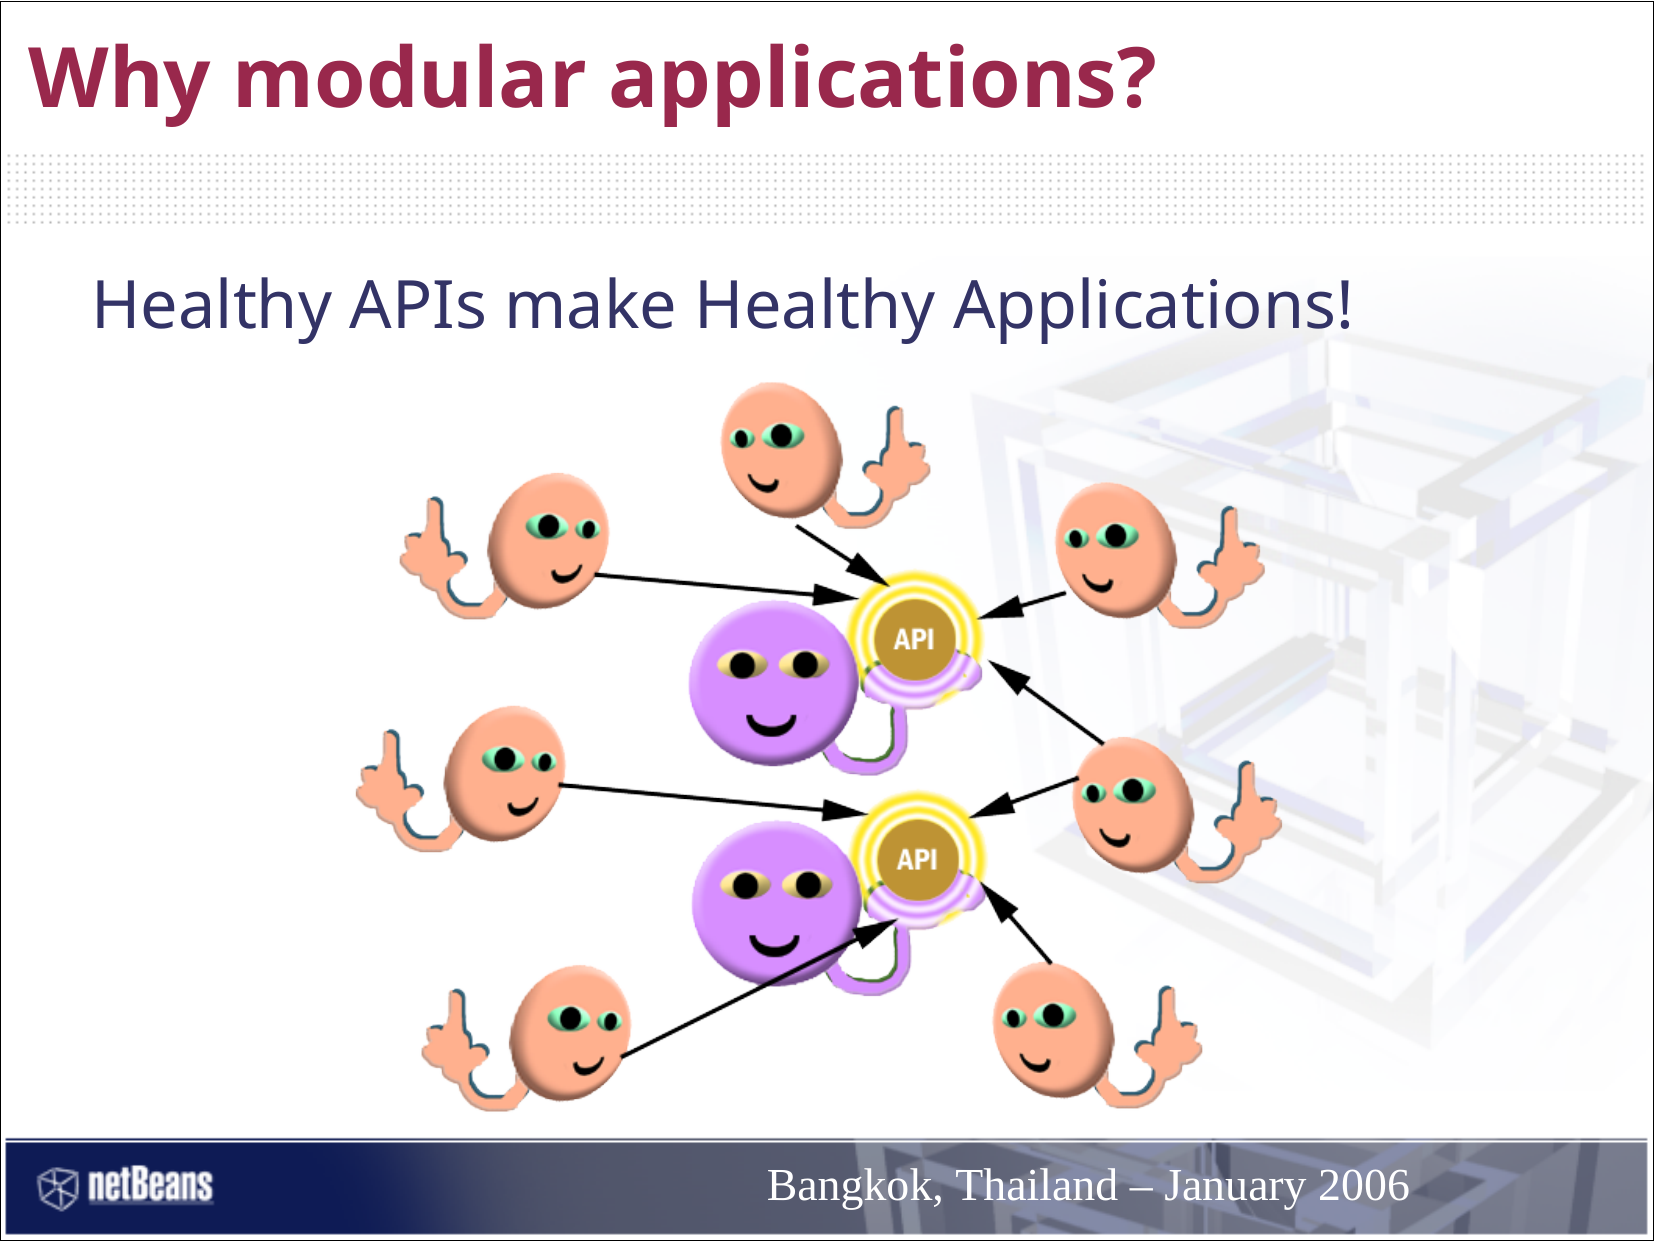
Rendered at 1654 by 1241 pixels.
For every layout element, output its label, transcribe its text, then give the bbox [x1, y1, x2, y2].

list Healthy APIs make Healthy Applications! [73, 257, 1574, 1127]
picture [1, 2, 1653, 1240]
title Why modular applications? [28, 0, 1619, 152]
